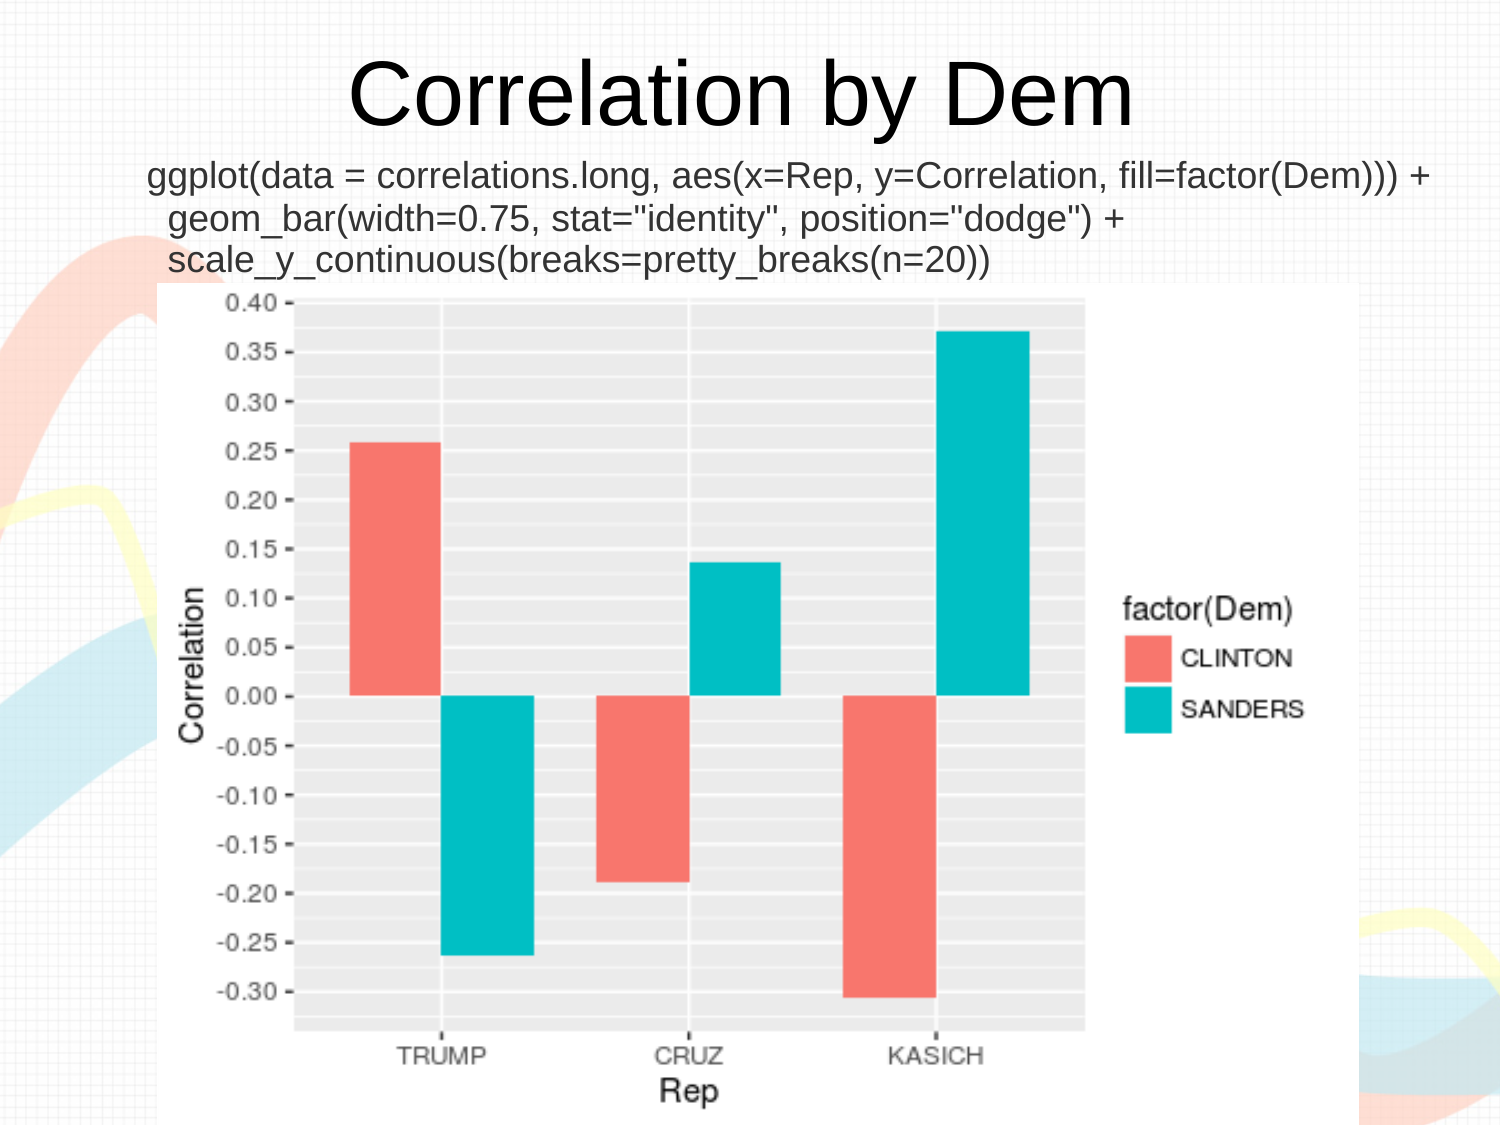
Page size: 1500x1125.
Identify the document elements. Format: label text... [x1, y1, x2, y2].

text_box ggplot(data = correlations.long, aes(x=Rep, y=Correlation, fill=factor(Dem))) + geom_bar(width=0.75, stat="identity", position="dodge") + scale_y_continuous(breaks=pretty_breaks(n=20)) [131, 147, 1447, 331]
title Correlation by Dem [67, 0, 1418, 188]
picture [157, 283, 1359, 1125]
